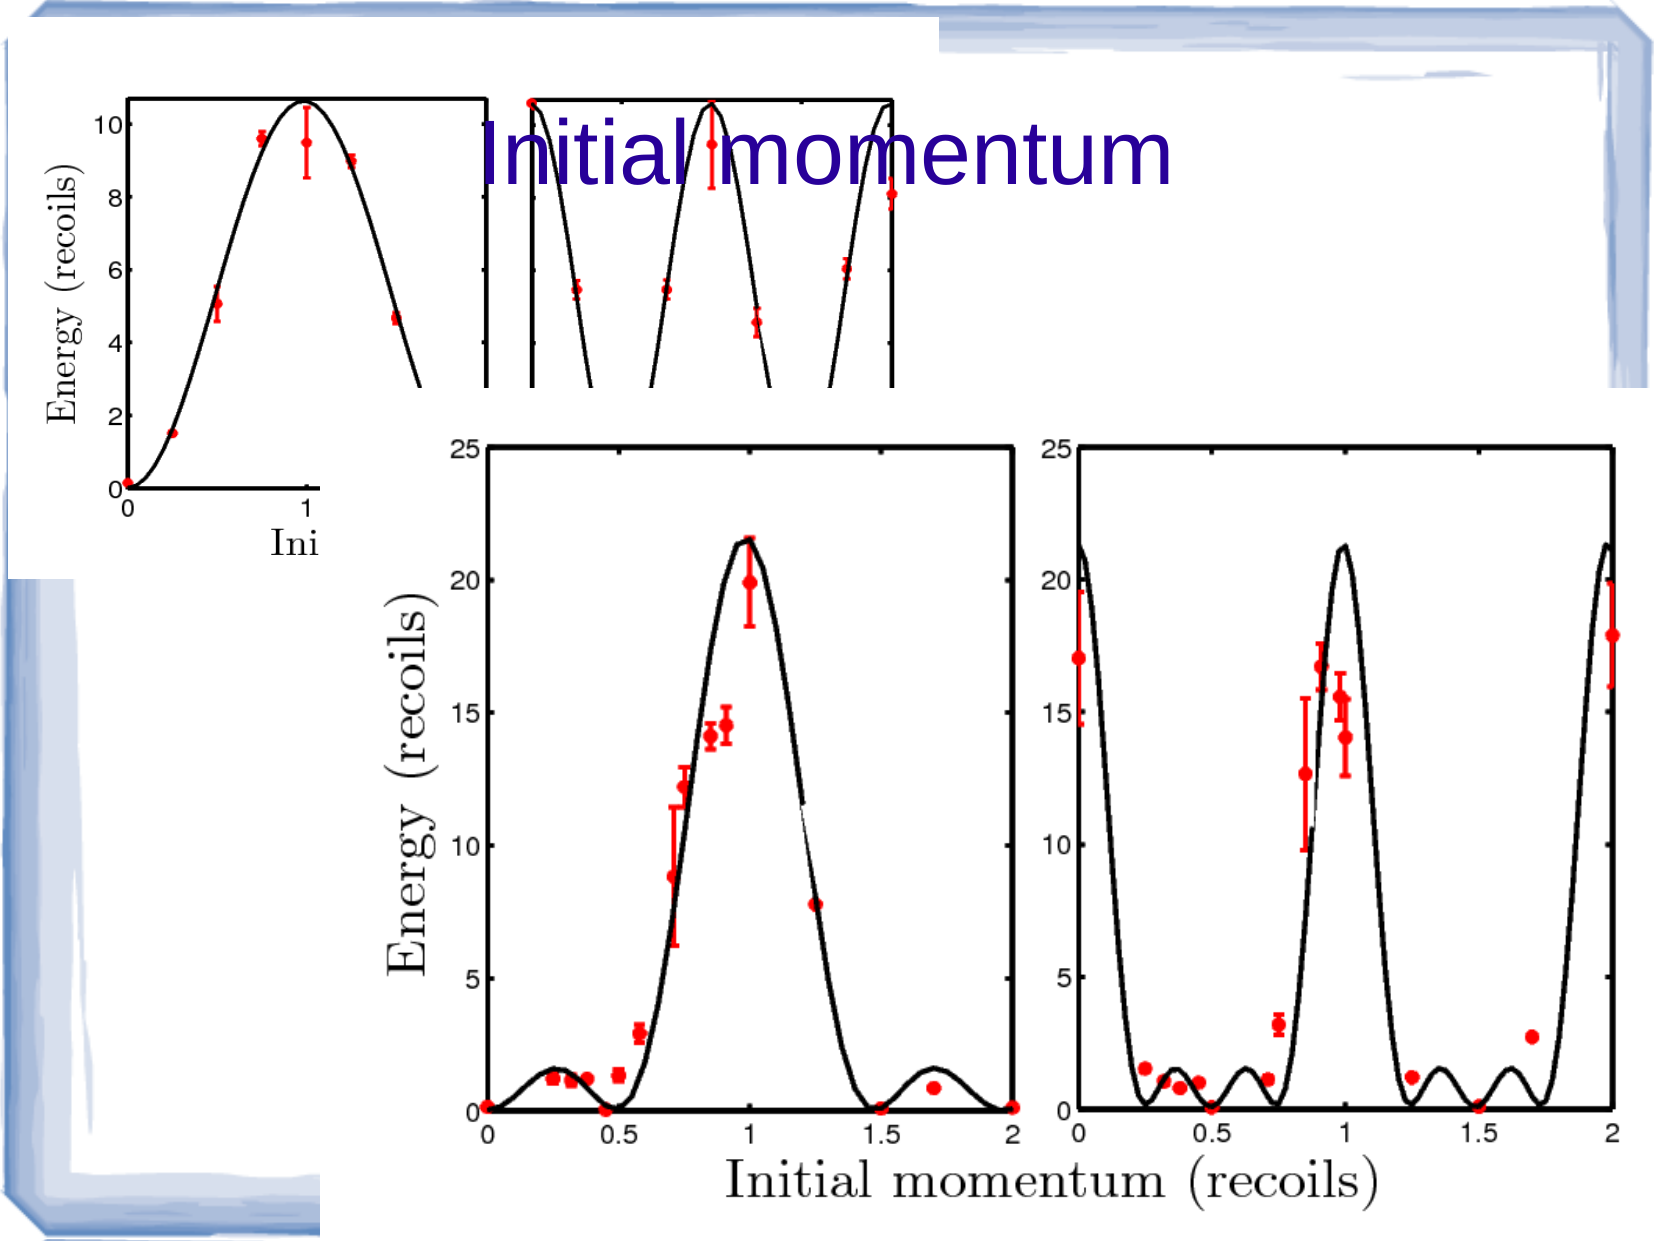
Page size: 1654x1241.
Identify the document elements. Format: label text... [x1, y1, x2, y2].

picture [0, 0, 1654, 1241]
title Initial momentum [82, 49, 1571, 257]
